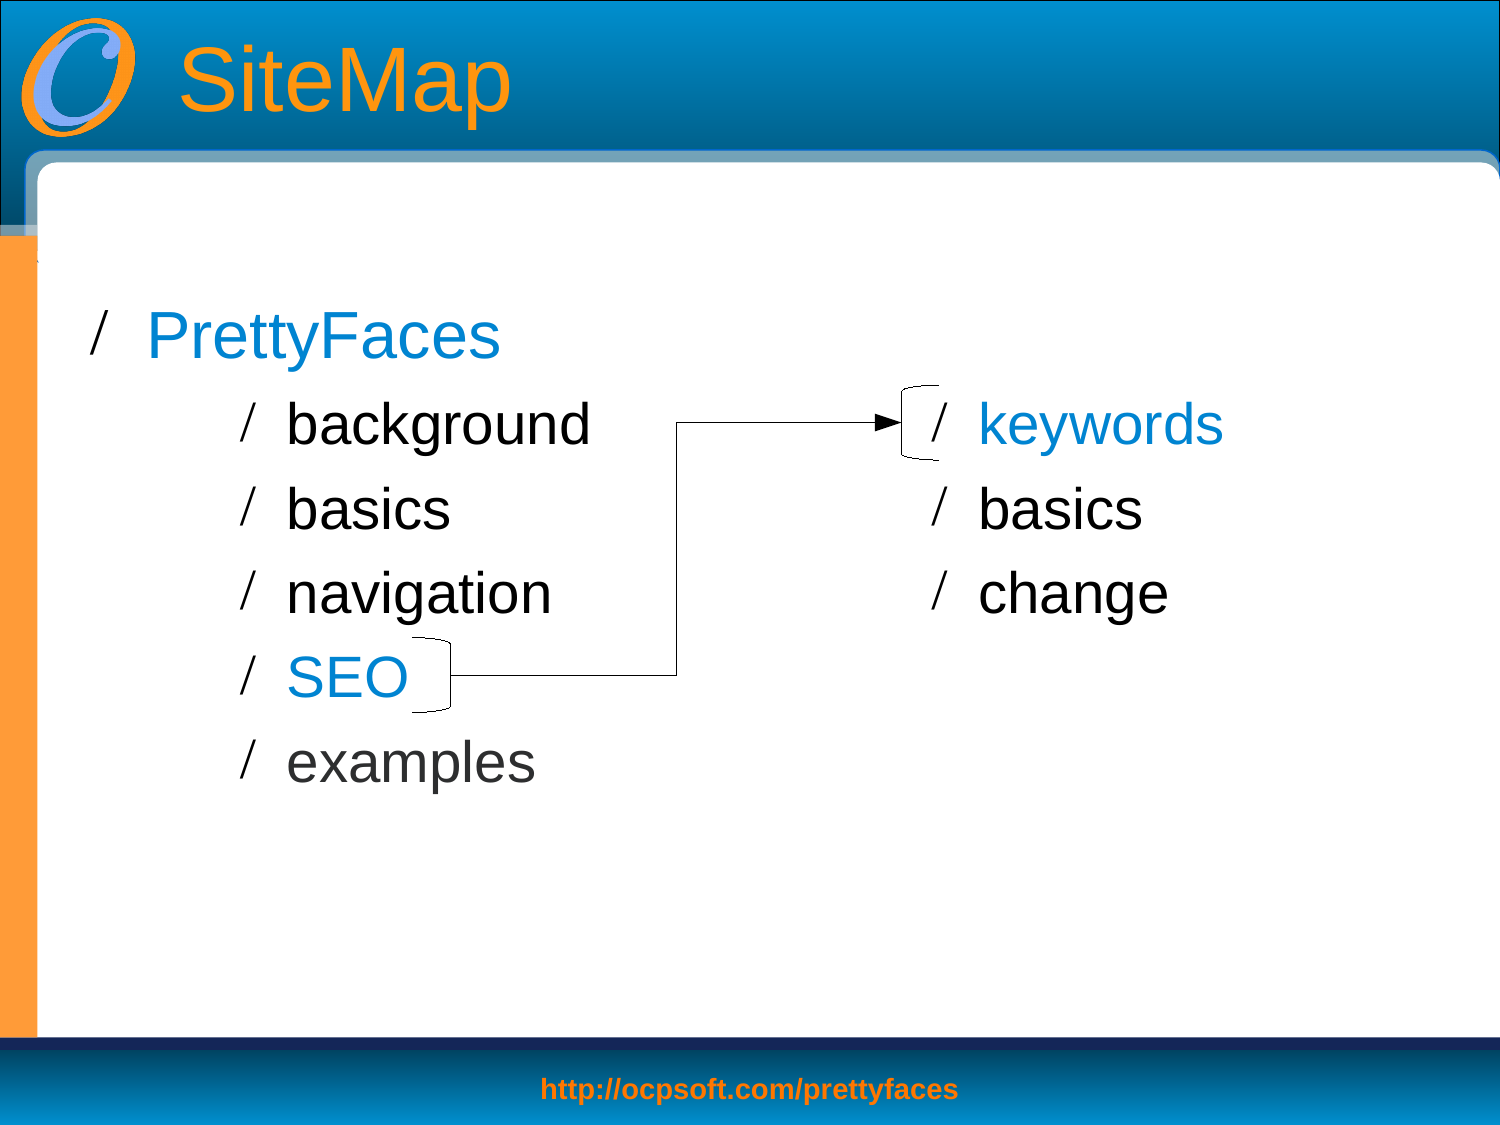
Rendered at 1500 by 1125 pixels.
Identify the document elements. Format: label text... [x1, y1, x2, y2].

list PrettyFaces background basics navigation SEO examples [75, 187, 734, 931]
list keywords basics change [766, 187, 1426, 931]
picture [22, 19, 135, 136]
title SiteMap [162, 4, 1463, 146]
